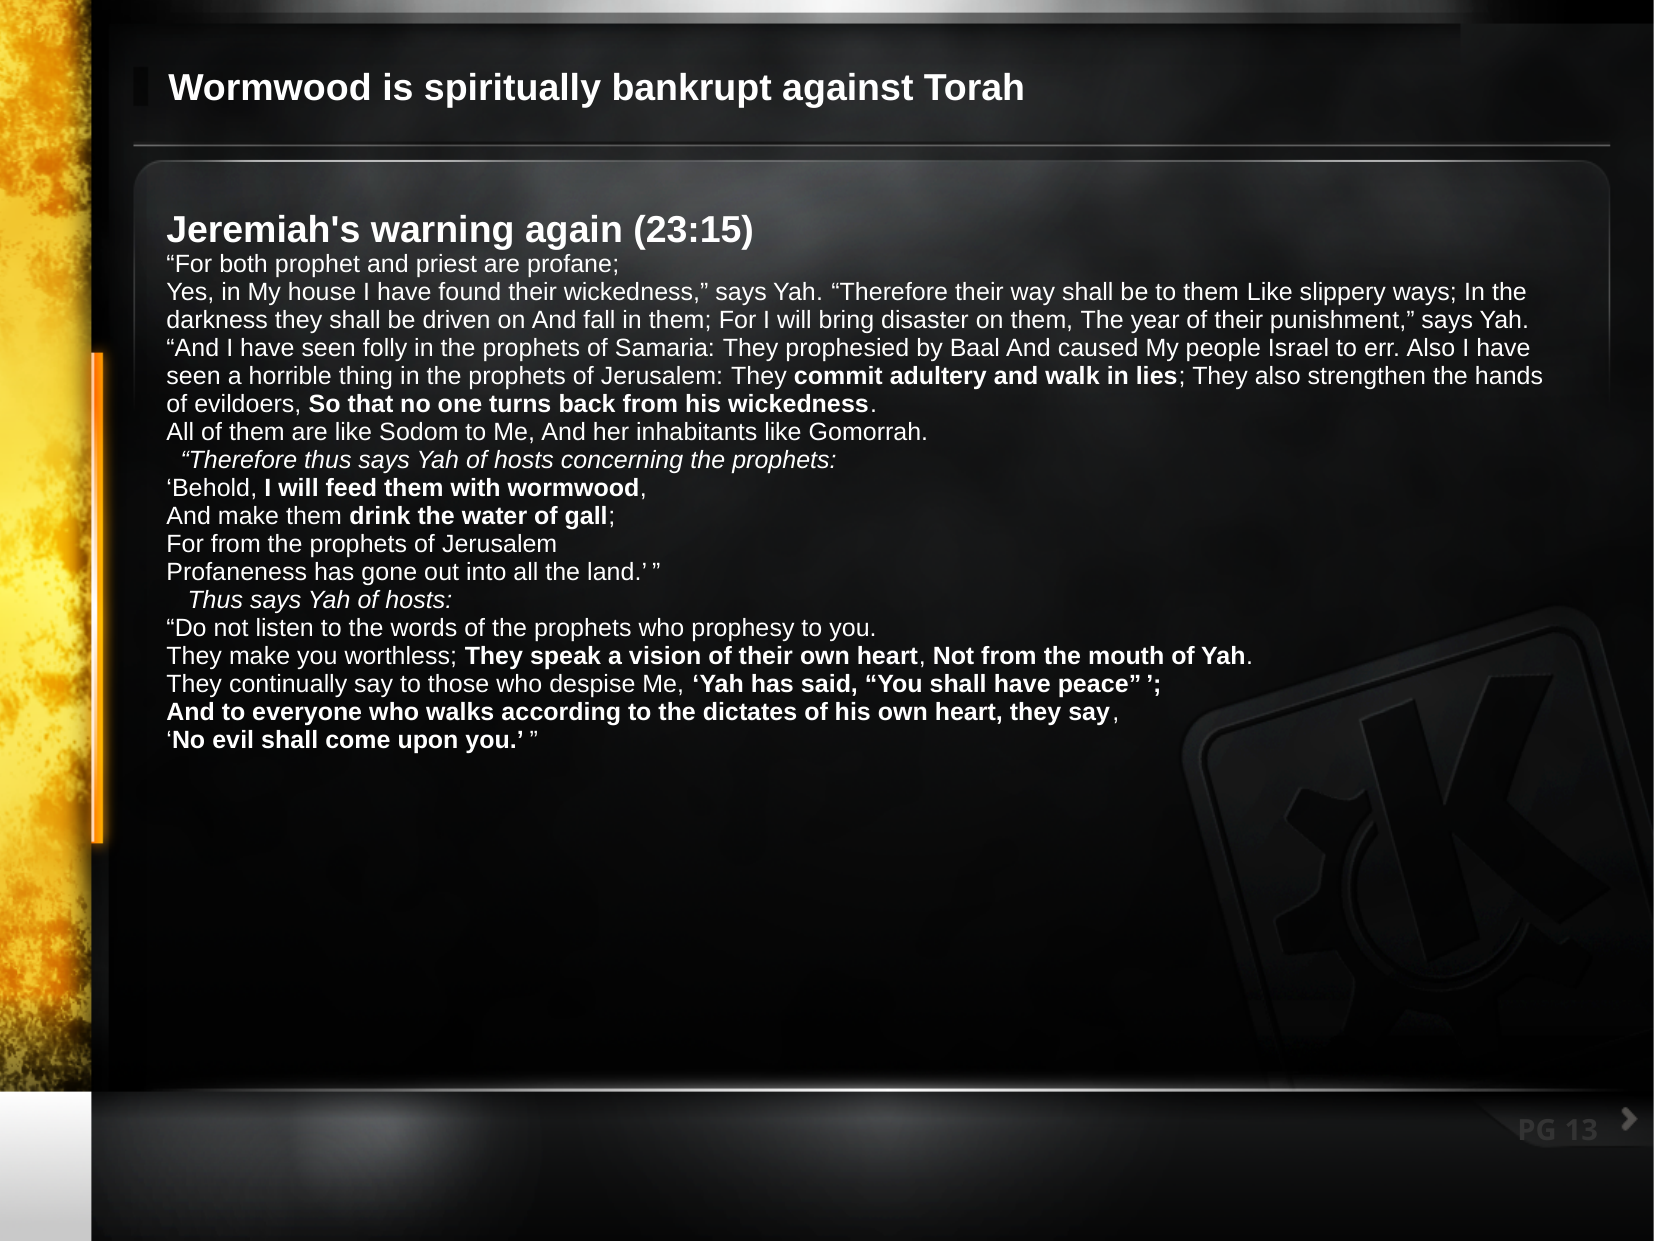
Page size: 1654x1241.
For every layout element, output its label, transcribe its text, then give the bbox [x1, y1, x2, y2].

title Wormwood is spiritually bankrupt against Torah [153, 59, 1589, 119]
picture [0, 0, 1654, 1241]
list Jeremiah's warning again (23:15) ​​“For both prophet and priest are profane; ​​Yes, in My house I have found their wickedness,” says Yah. ​​“Therefore their way shall be to them ​​Like slippery ways; ​​In the darkness they shall be driven on ​​And fall in them; ​​For I will bring disaster on them, ​​The year of their punishment,” says Yah. ​​“And I have seen folly in the prophets of Samaria: ​​They prophesied by Baal ​​And caused My people Israel to err. ​​Also I have seen a horrible thing in the prophets of Jerusalem: ​​They commit adultery and walk in lies; ​​They also strengthen the hands of evildoers, ​​So that no one turns back from his wickedness. ​​All of them are like Sodom to Me, ​​And her inhabitants like Gomorrah.​ “Therefore thus says Yah of hosts concerning the prophets: ​​‘​Behold, I will feed them with wormwood, ​​And make them drink the water of gall; ​​For from the prophets of Jerusalem ​​Profaneness has gone out into all the land.’ ” Thus says Yah of hosts:​ ​​“Do not listen to the words of the prophets who prophesy to you. ​​They make you worthless; ​​They speak a vision of their own heart, ​​Not from the mouth of Yah. ​​They continually say to those who despise Me, ​‘Yah has said, “You shall have peace” ’; ​​And to everyone who walks according to the dictates of his own heart, they say, ​‘​No evil shall come upon you.’ ” [151, 200, 1587, 995]
